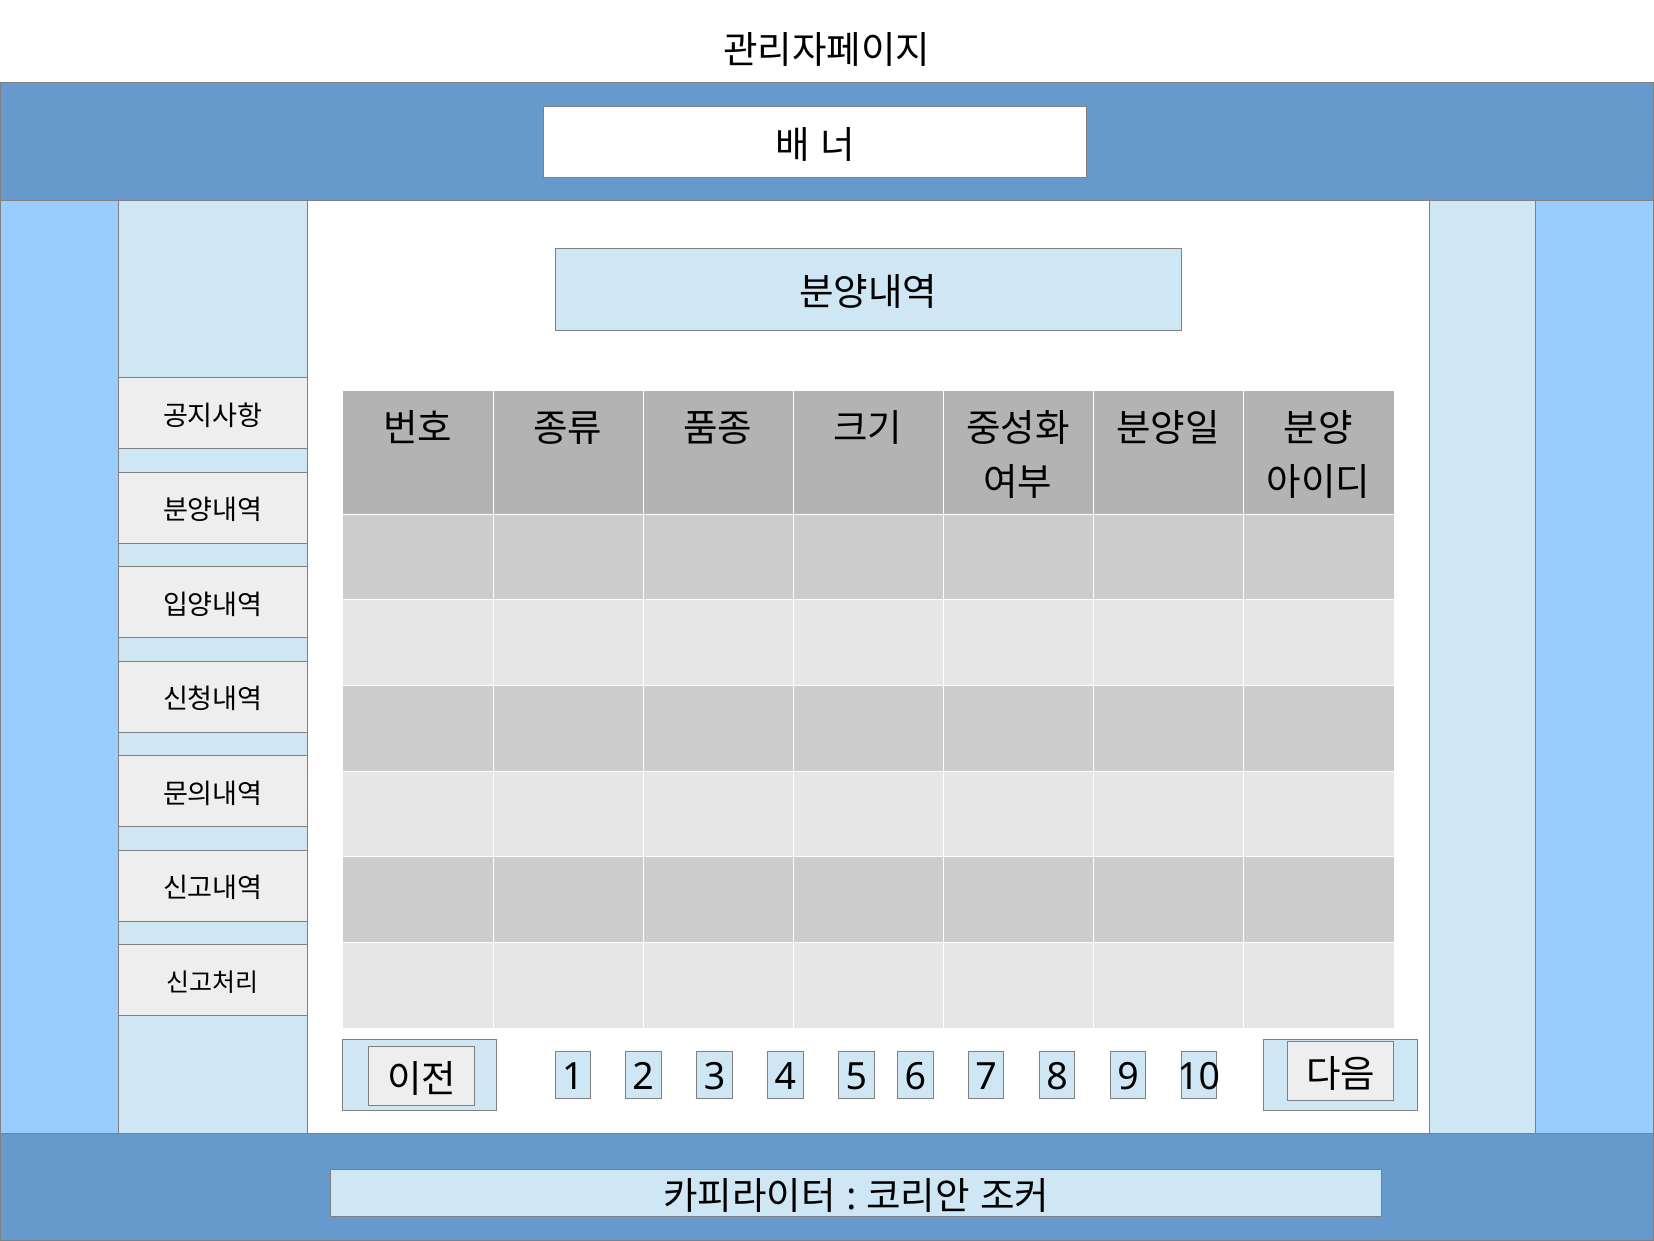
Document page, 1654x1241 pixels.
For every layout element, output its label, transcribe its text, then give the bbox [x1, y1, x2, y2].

table_cell [1094, 943, 1243, 1028]
table_cell [494, 857, 643, 942]
table_cell [644, 515, 793, 599]
text_box 다음 [1287, 1041, 1394, 1101]
table_cell [343, 686, 493, 771]
table_header 번호 [343, 391, 493, 514]
text_box 신고처리 [118, 944, 308, 1016]
text_box 카피라이터 : 코리안 조커 [330, 1169, 1382, 1217]
table_cell [944, 943, 1093, 1028]
table_cell [944, 857, 1093, 942]
table_cell [343, 515, 493, 599]
table_cell [1244, 600, 1394, 685]
table_cell [1094, 686, 1243, 771]
table_cell [794, 600, 943, 685]
table_cell [644, 686, 793, 771]
text_box 10 [1203, 1065, 1214, 1087]
text_box 4 [767, 1051, 804, 1099]
table_cell [1094, 600, 1243, 685]
table_cell [343, 857, 493, 942]
table_cell [343, 943, 493, 1028]
text_box 분양내역 [555, 248, 1182, 331]
table_cell [494, 515, 643, 599]
table_cell [1094, 515, 1243, 599]
table_cell [944, 515, 1093, 599]
table_cell [794, 686, 943, 771]
table_cell [343, 772, 493, 856]
text_box 2 [625, 1051, 662, 1099]
text_box [0, 82, 1654, 1241]
table_cell [944, 772, 1093, 856]
table_cell [794, 772, 943, 856]
table_cell [494, 686, 643, 771]
table_cell [494, 943, 643, 1028]
table_cell [794, 943, 943, 1028]
text_box 8 [1039, 1051, 1075, 1099]
table_cell [1244, 772, 1394, 856]
table_cell [944, 600, 1093, 685]
text_box 10 [1181, 1051, 1217, 1099]
table_cell [494, 772, 643, 856]
table_cell [1244, 943, 1394, 1028]
text_box 6 [897, 1051, 934, 1099]
table_cell [644, 772, 793, 856]
text_box 관리자페이지 [602, 13, 1052, 71]
table_cell [794, 857, 943, 942]
text_box 공지사항 [118, 377, 308, 449]
text_box 신고내역 [118, 850, 308, 922]
table_cell [494, 600, 643, 685]
table_cell [944, 686, 1093, 771]
text_box 7 [968, 1051, 1004, 1099]
table_header 분양 아이디 [1244, 391, 1394, 514]
table_cell [1244, 857, 1394, 942]
text_box 5 [838, 1051, 875, 1099]
text_box 신청내역 [118, 661, 308, 733]
text_box 배 너 [543, 106, 1087, 178]
table_cell [644, 600, 793, 685]
text_box 9 [1110, 1051, 1146, 1099]
text_box 3 [696, 1051, 733, 1099]
table_cell [1094, 857, 1243, 942]
text_box 1 [555, 1051, 591, 1099]
table_cell [1244, 515, 1394, 599]
table_header 크기 [794, 391, 943, 514]
table_cell [343, 600, 493, 685]
table_header 분양일 [1094, 391, 1243, 514]
text_box 이전 [368, 1046, 475, 1106]
table_cell [794, 515, 943, 599]
table_header 종류 [494, 391, 643, 514]
table_cell [644, 943, 793, 1028]
text_box 문의내역 [118, 755, 308, 827]
table_cell [644, 857, 793, 942]
table_cell [1244, 686, 1394, 771]
table_cell [1094, 772, 1243, 856]
text_box 분양내역 [118, 472, 308, 544]
table_header 품종 [644, 391, 793, 514]
table_header 중성화여부 [944, 391, 1093, 514]
text_box 입양내역 [118, 566, 308, 638]
